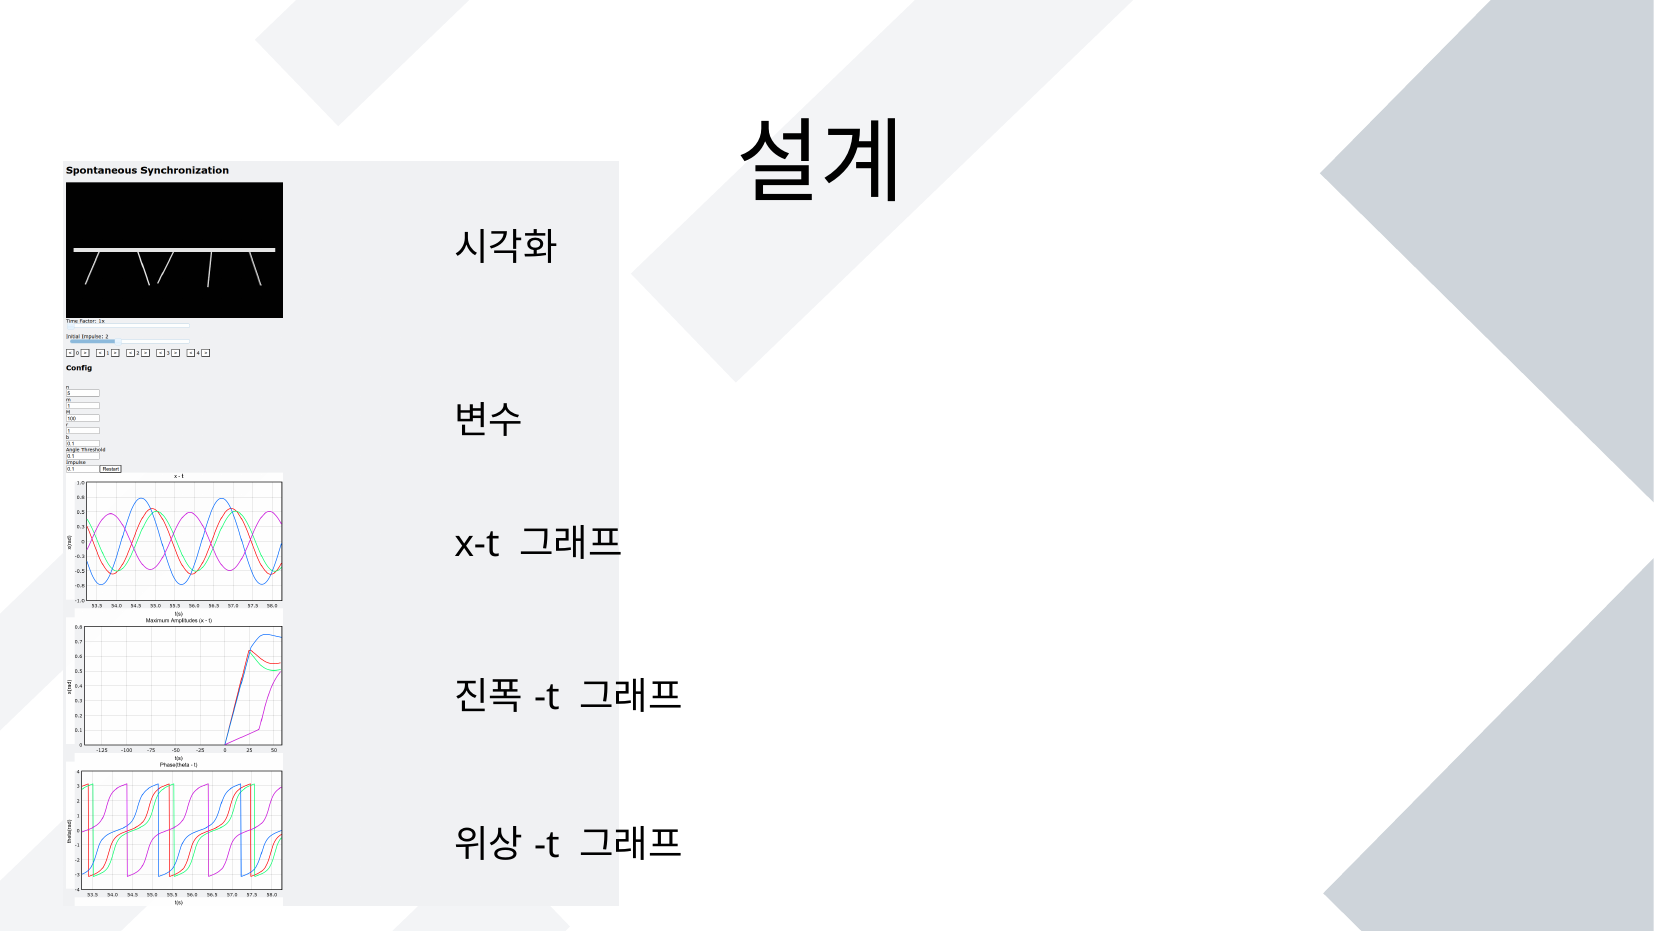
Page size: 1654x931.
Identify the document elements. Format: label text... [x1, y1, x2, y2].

text_box 진폭-t 그래프 [439, 658, 744, 771]
picture [63, 161, 619, 906]
text_box 위상-t 그래프 [439, 807, 744, 920]
text_box 변수 [439, 382, 744, 495]
title 설계 [76, 76, 1565, 233]
text_box 시각화 [439, 209, 744, 322]
text_box x-t 그래프 [439, 505, 744, 618]
